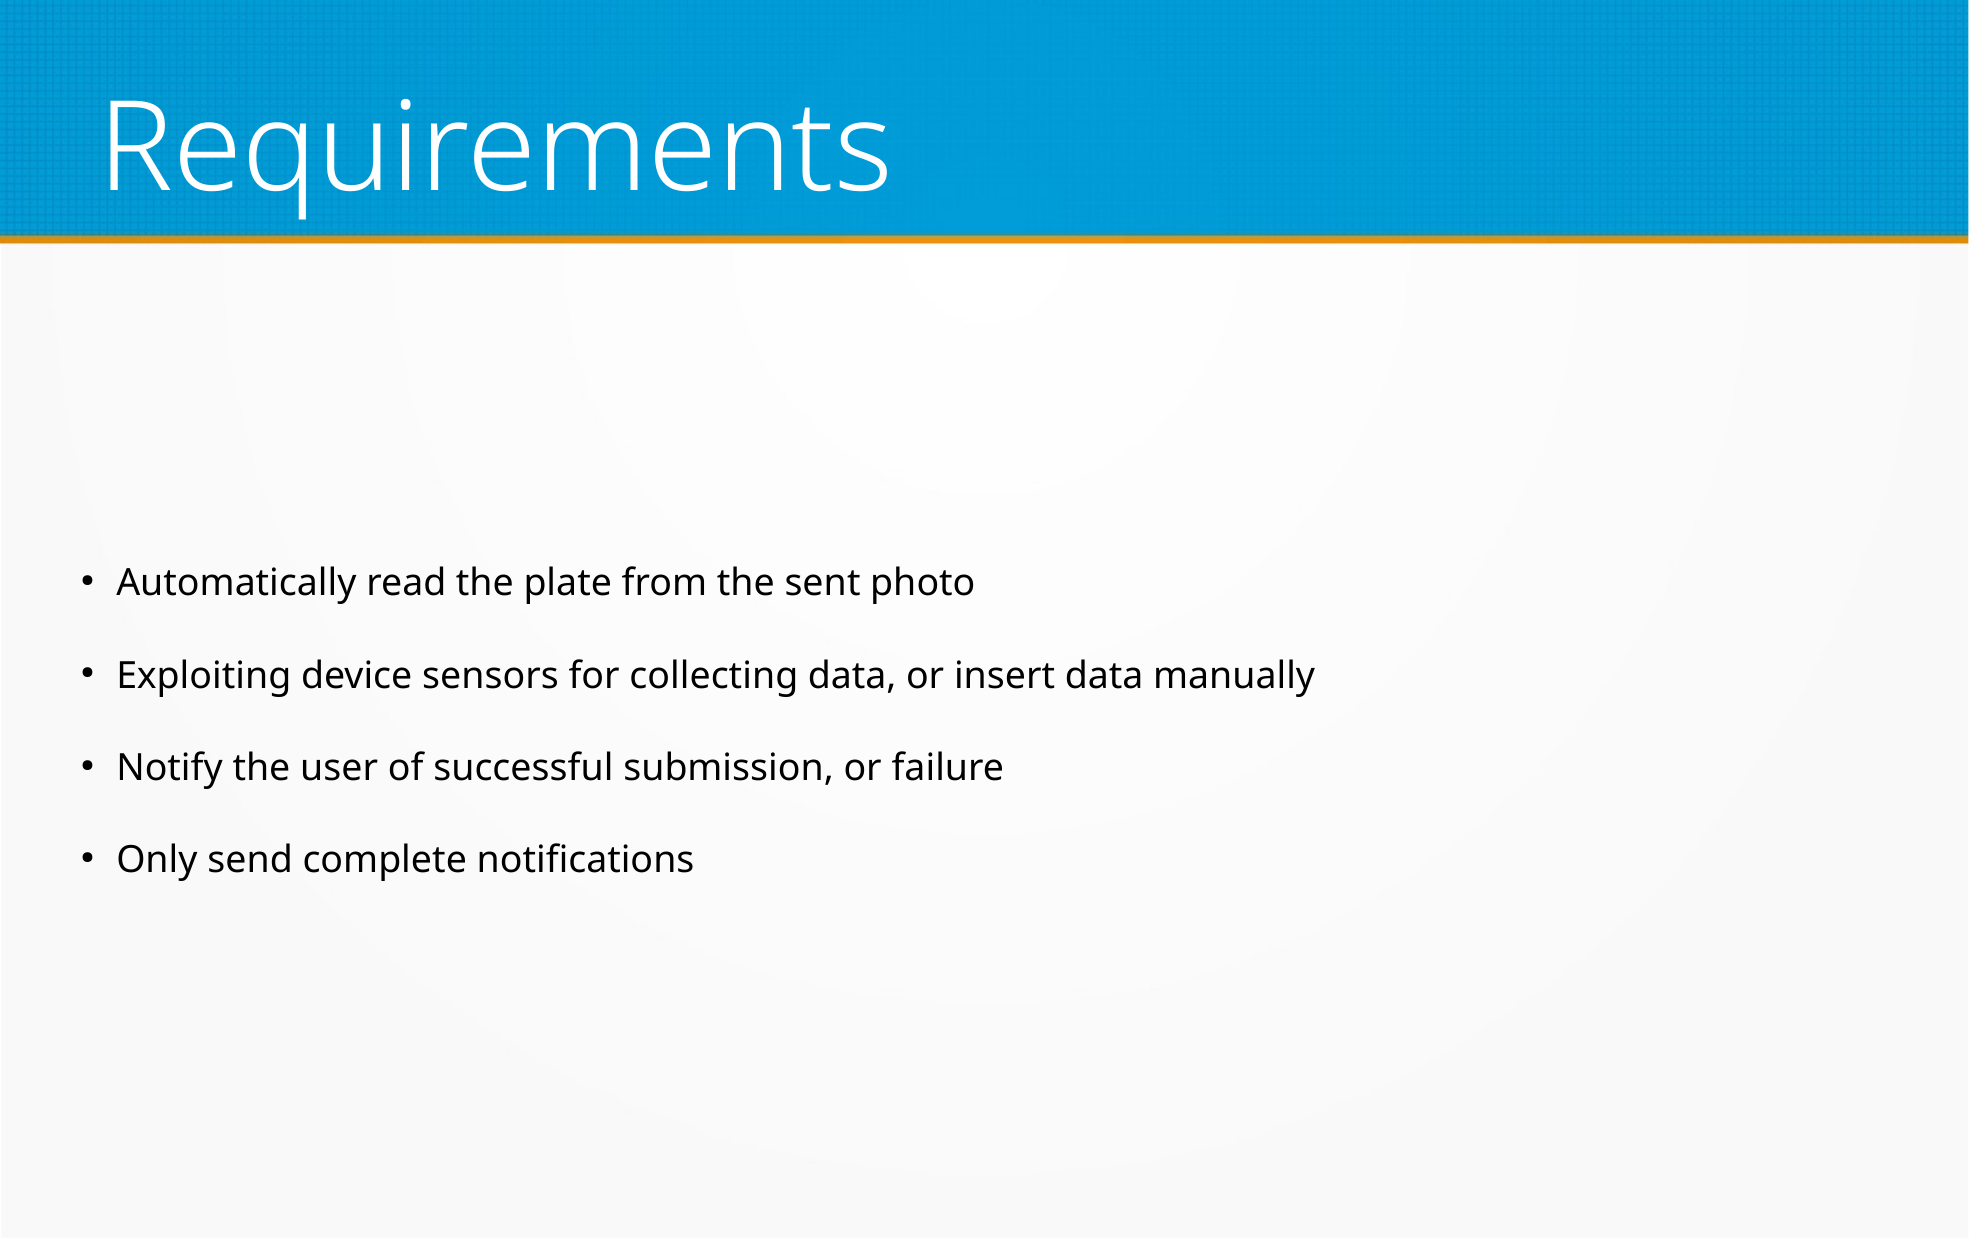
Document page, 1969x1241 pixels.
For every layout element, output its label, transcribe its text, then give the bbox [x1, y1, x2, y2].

text_box Automatically read the plate from the sent photo Exploiting device sensors for collecting data, or insert data manually Notify the user of successful submission, or failure Only send complete notifications [75, 345, 1816, 1096]
picture [0, 233, 1969, 1241]
title Requirements [98, 19, 1870, 227]
